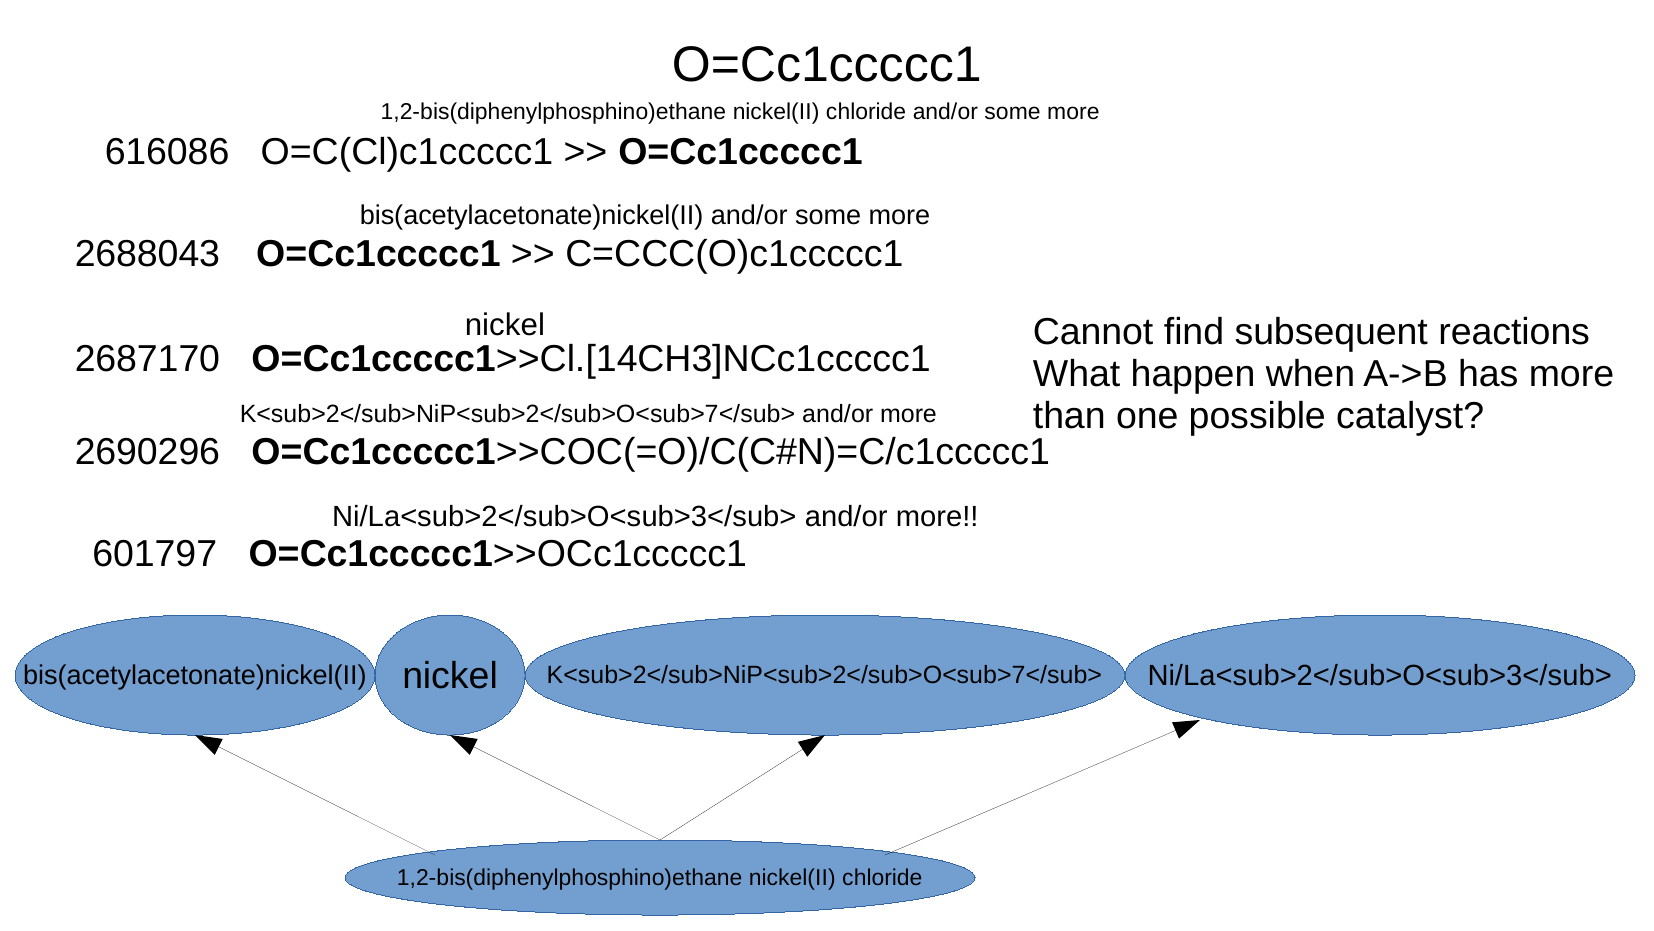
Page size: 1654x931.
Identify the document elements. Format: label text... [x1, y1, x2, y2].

text_box bis(acetylacetonate)nickel(II) [15, 615, 375, 736]
text_box Ni/La<sub>2</sub>O<sub>3</sub> and/or more!! [317, 492, 992, 541]
text_box K<sub>2</sub>NiP<sub>2</sub>O<sub>7</sub> [525, 615, 1126, 736]
text_box 2690296 O=Cc1ccccc1>>COC(=O)/C(C#N)=C/c1ccccc1 [60, 423, 1065, 481]
text_box 1,2-bis(diphenylphosphino)ethane nickel(II) chloride and/or some more [365, 91, 1116, 132]
text_box Cannot find subsequent reactions What happen when A->B has more than one possible catalyst? [1018, 303, 1630, 444]
title O=Cc1ccccc1 [82, 35, 1571, 92]
text_box 601797 O=Cc1ccccc1>>OCc1ccccc1 [77, 525, 762, 582]
text_box 2687170 O=Cc1ccccc1>>Cl.[14CH3]NCc1ccccc1 [60, 330, 946, 387]
text_box 2688043 O=Cc1ccccc1 >> C=CCC(O)c1ccccc1 [60, 225, 919, 282]
text_box Ni/La<sub>2</sub>O<sub>3</sub> [1125, 615, 1636, 736]
text_box nickel [375, 615, 525, 736]
text_box nickel [450, 300, 561, 350]
text_box K<sub>2</sub>NiP<sub>2</sub>O<sub>7</sub> and/or more [225, 392, 954, 436]
text_box bis(acetylacetonate)nickel(II) and/or some more [345, 192, 945, 238]
text_box 1,2-bis(diphenylphosphino)ethane nickel(II) chloride [345, 840, 976, 916]
text_box 616086 O=C(Cl)c1ccccc1 >> O=Cc1ccccc1 [90, 123, 878, 181]
